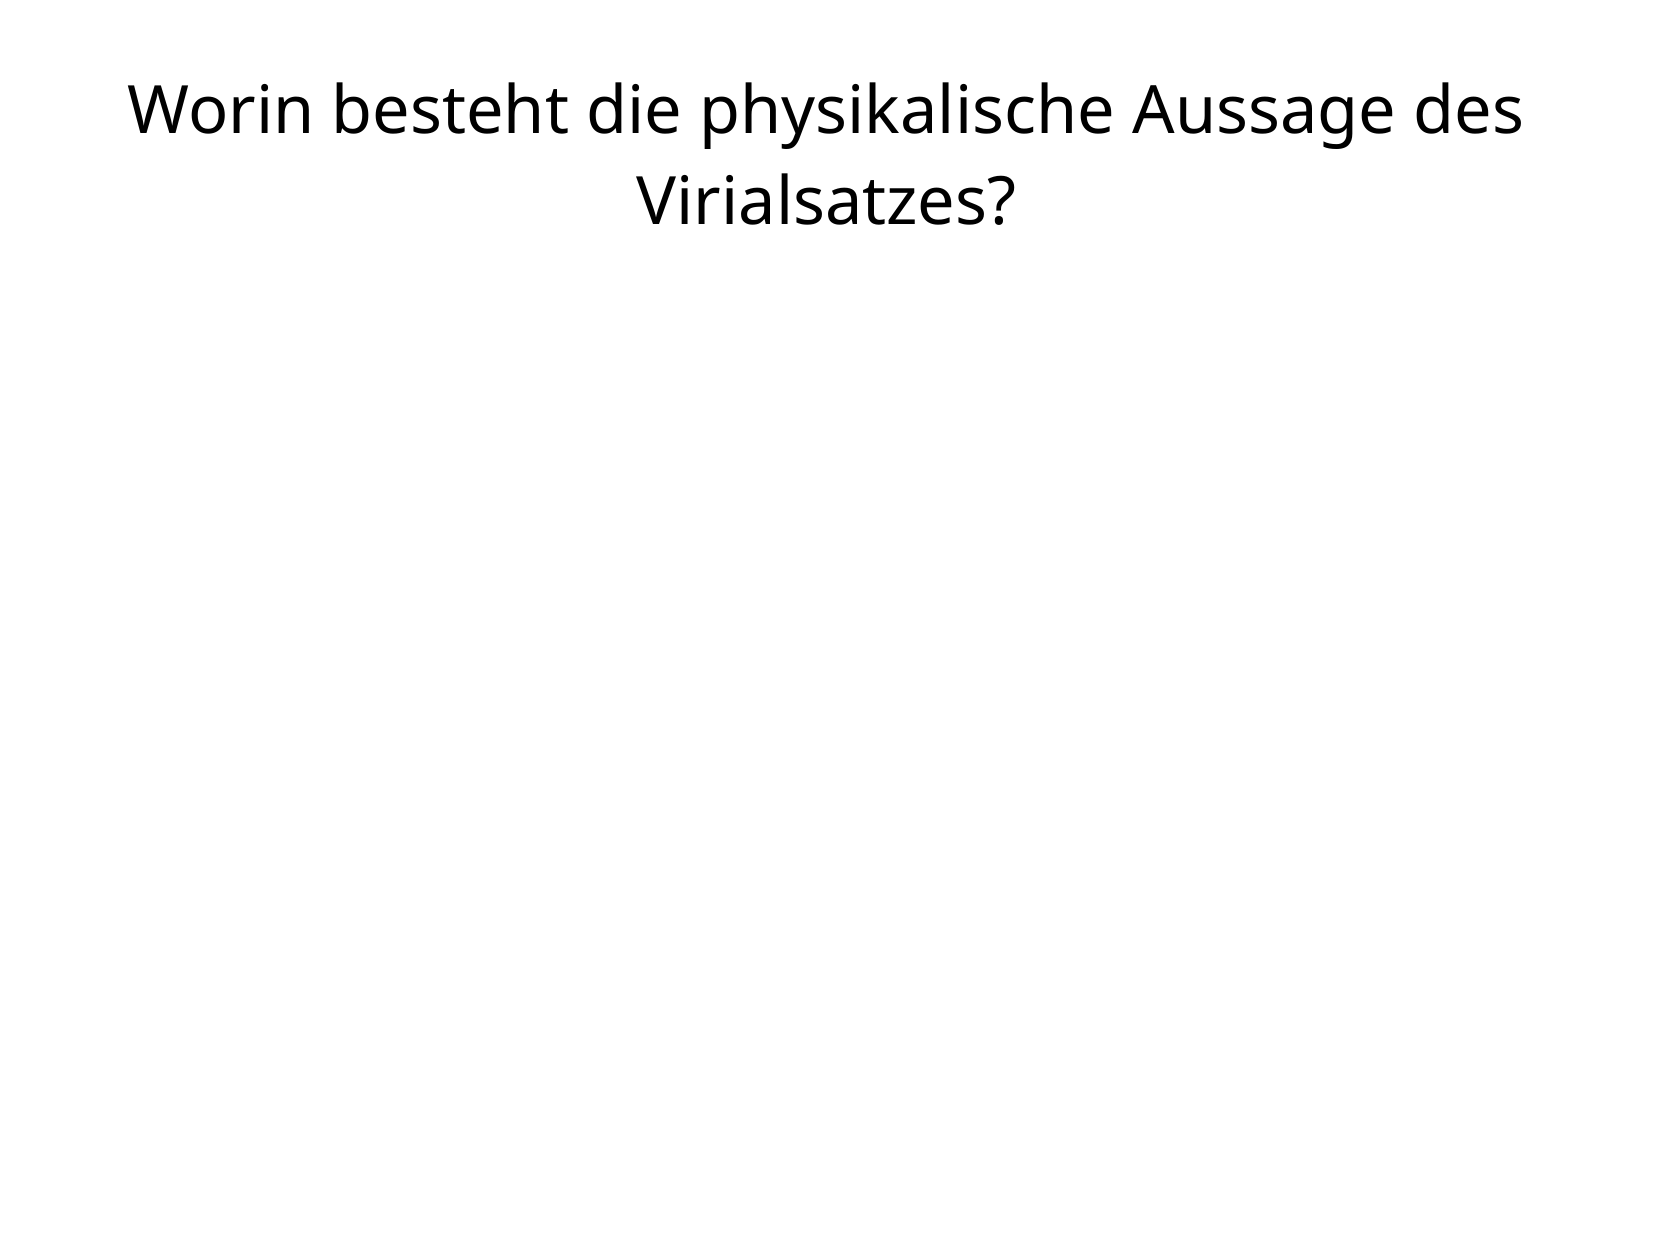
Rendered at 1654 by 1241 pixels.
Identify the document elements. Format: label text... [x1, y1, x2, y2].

title Worin besteht die physikalische Aussage des Virialsatzes? [82, 49, 1571, 257]
